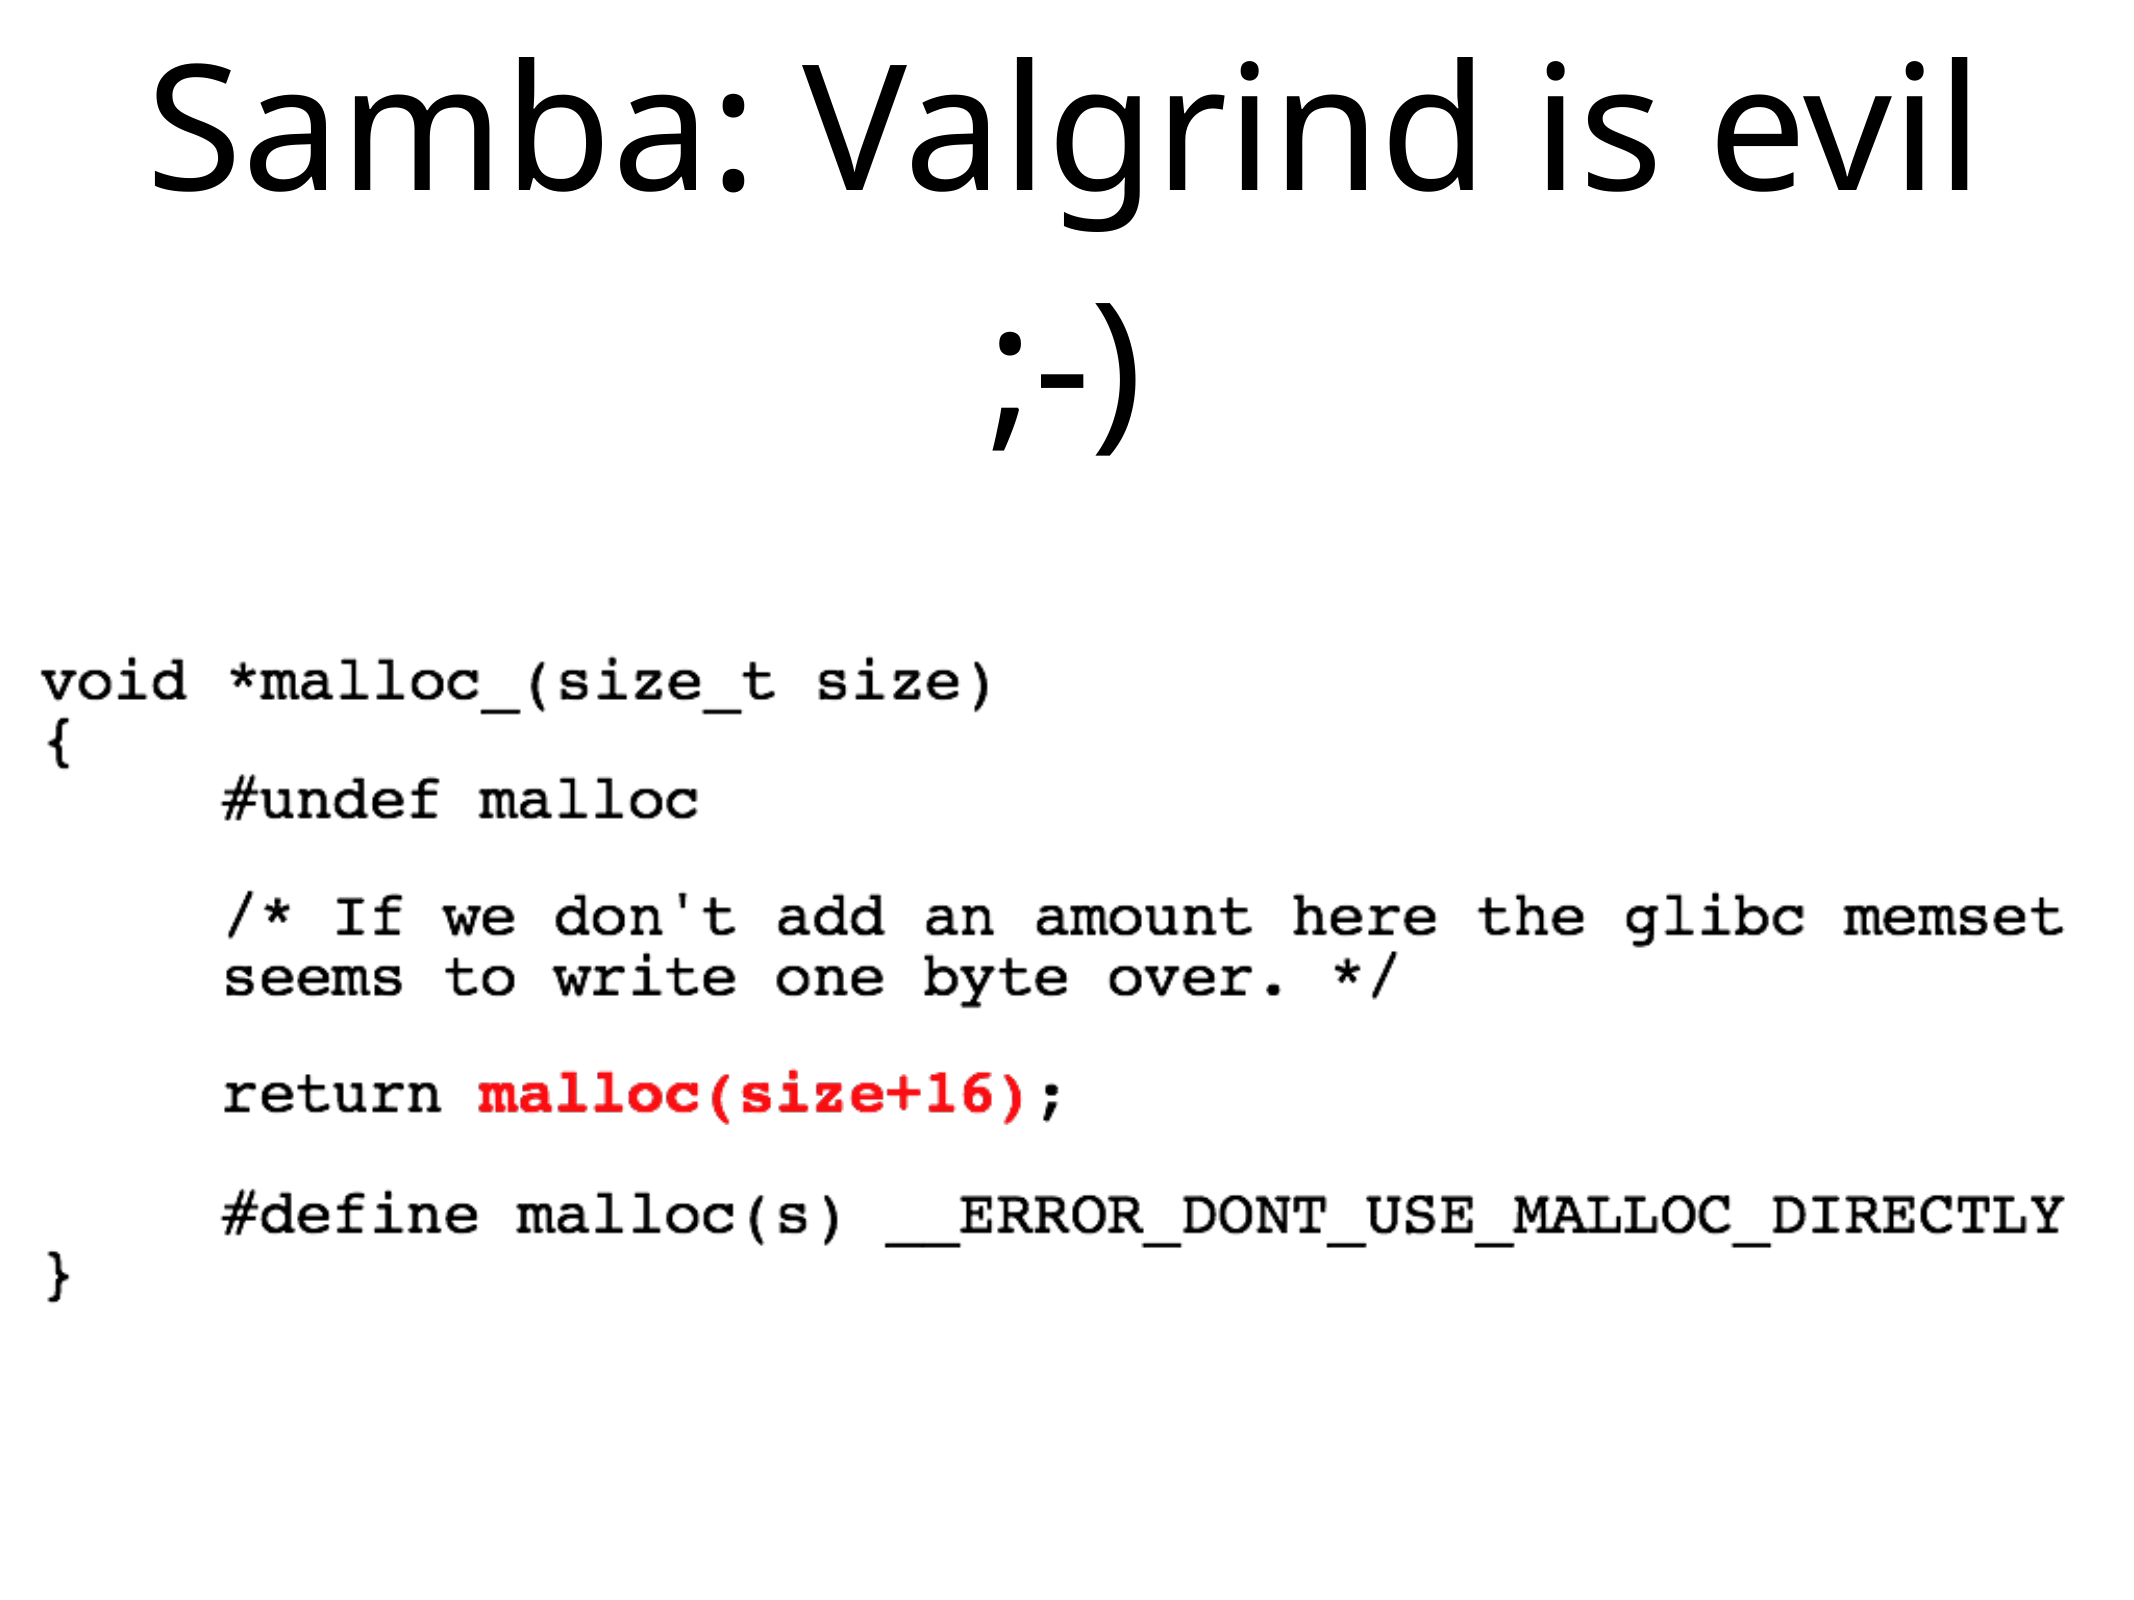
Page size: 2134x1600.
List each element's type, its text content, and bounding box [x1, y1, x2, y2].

title Samba: Valgrind is evil ;-) [131, 31, 2001, 452]
picture [23, 627, 2134, 1346]
